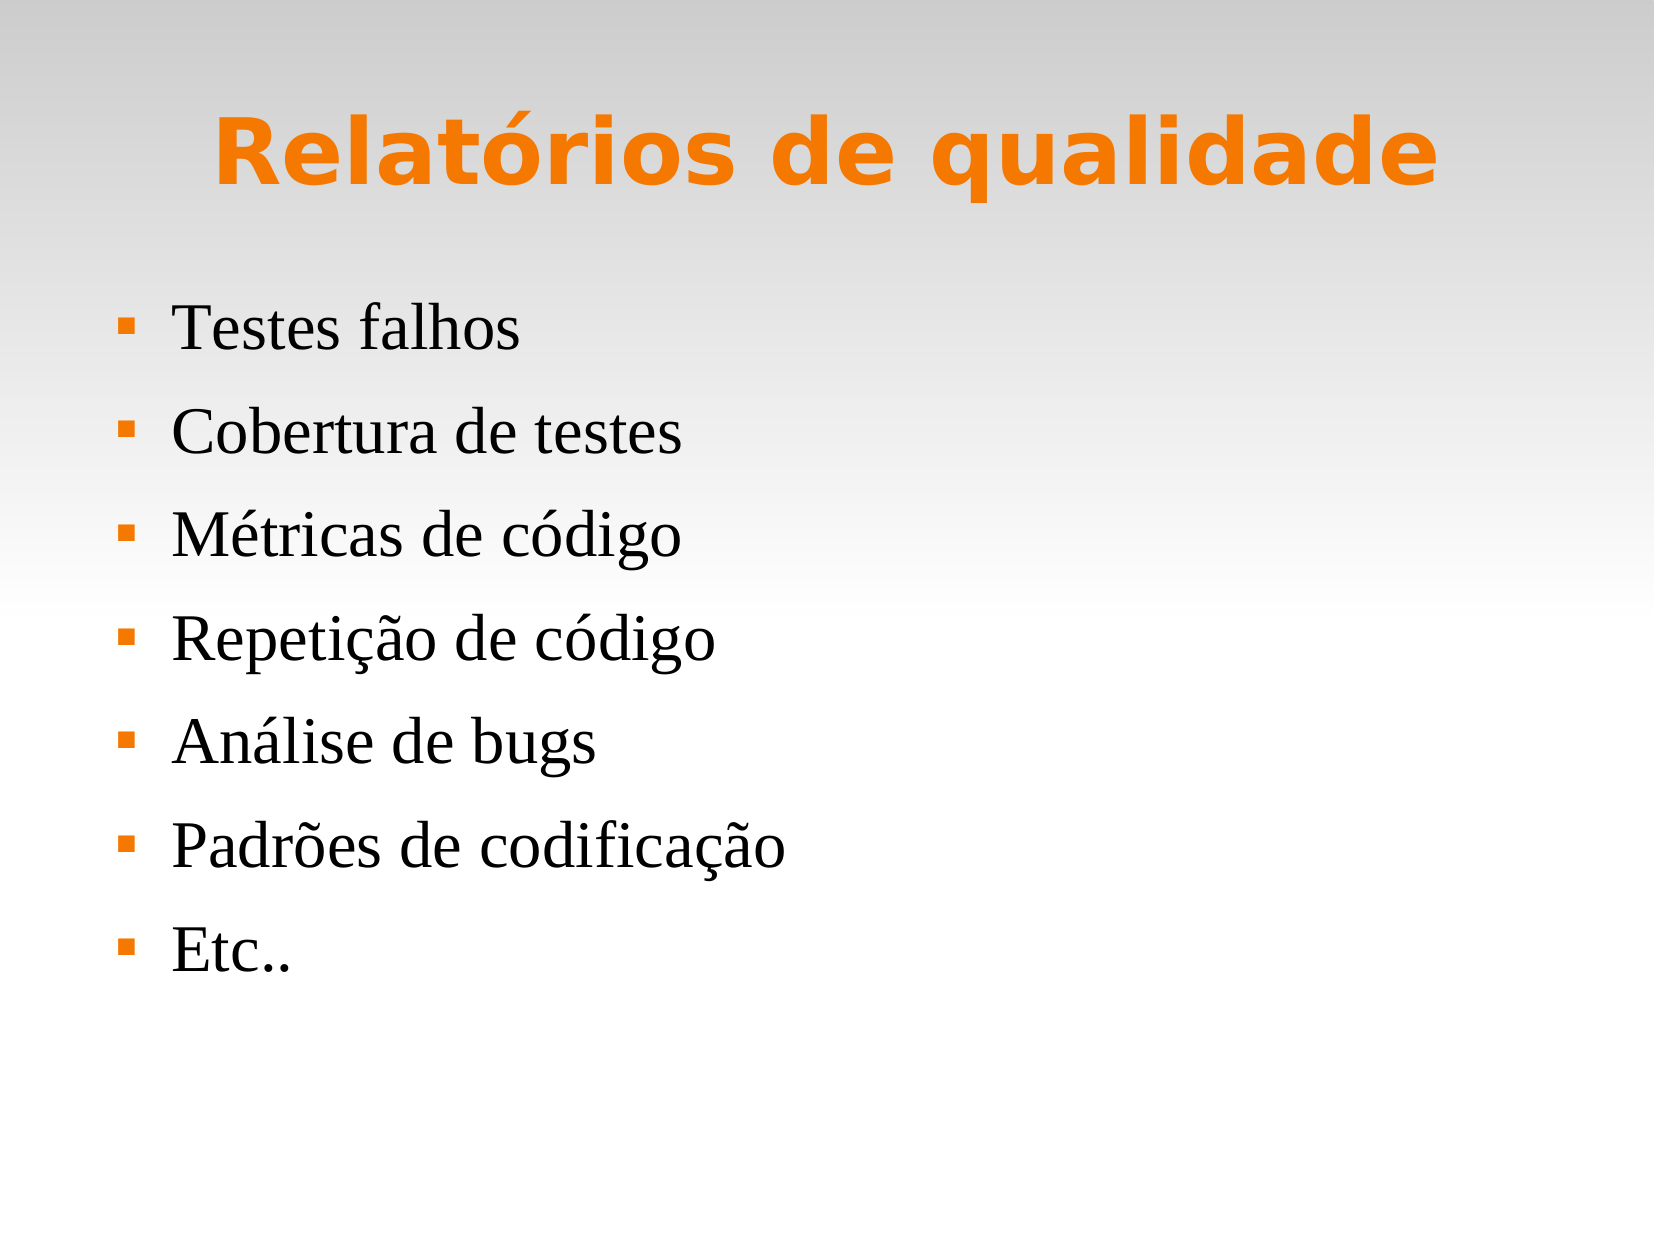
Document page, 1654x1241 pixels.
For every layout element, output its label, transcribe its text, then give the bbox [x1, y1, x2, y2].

title Relatórios de qualidade [82, 56, 1571, 250]
list Testes falhos Cobertura de testes Métricas de código Repetição de código Análise de bugs Padrões de codificação Etc.. [82, 290, 1571, 1094]
